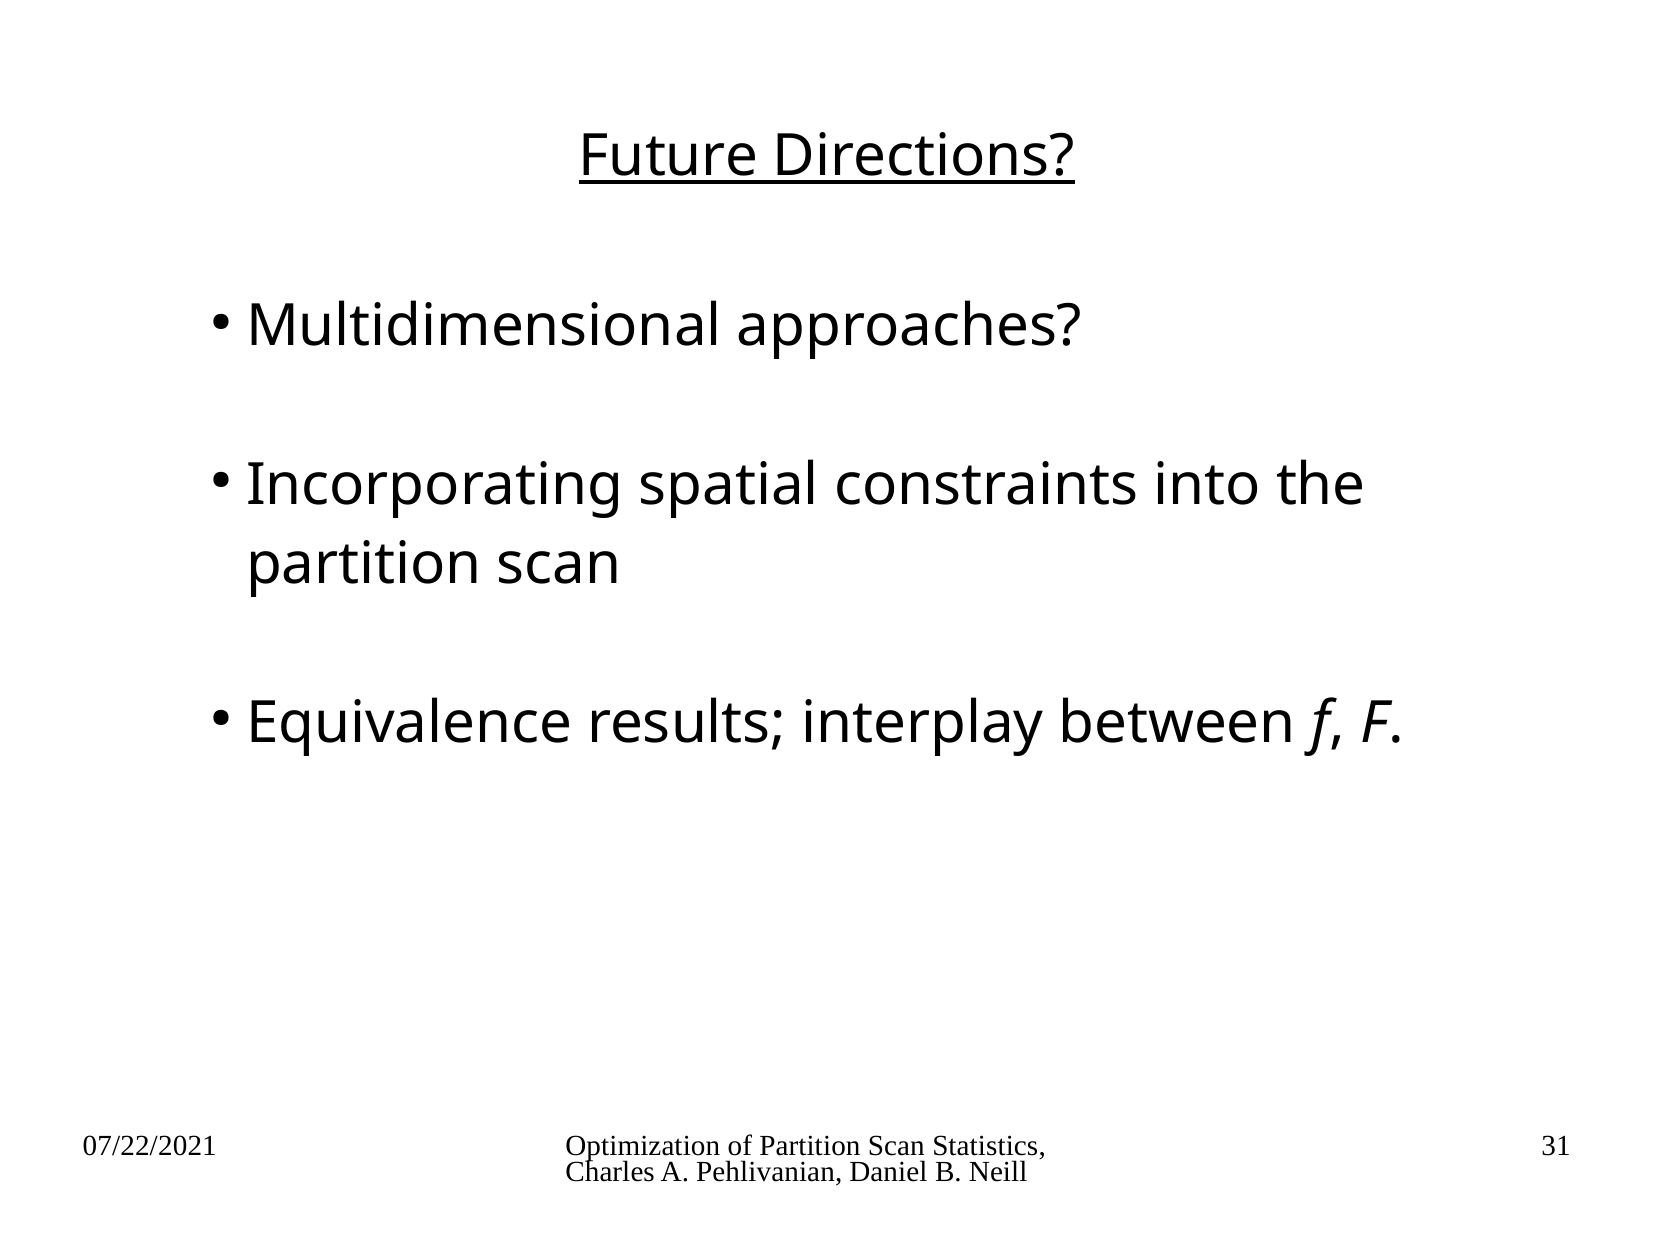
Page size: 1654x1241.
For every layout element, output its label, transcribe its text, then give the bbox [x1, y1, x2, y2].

list [82, 290, 1571, 1010]
text_box Multidimensional approaches? Incorporating spatial constraints into the partition scan Equivalence results; interplay between f, F. [195, 276, 1561, 641]
title Future Directions? [82, 49, 1571, 257]
